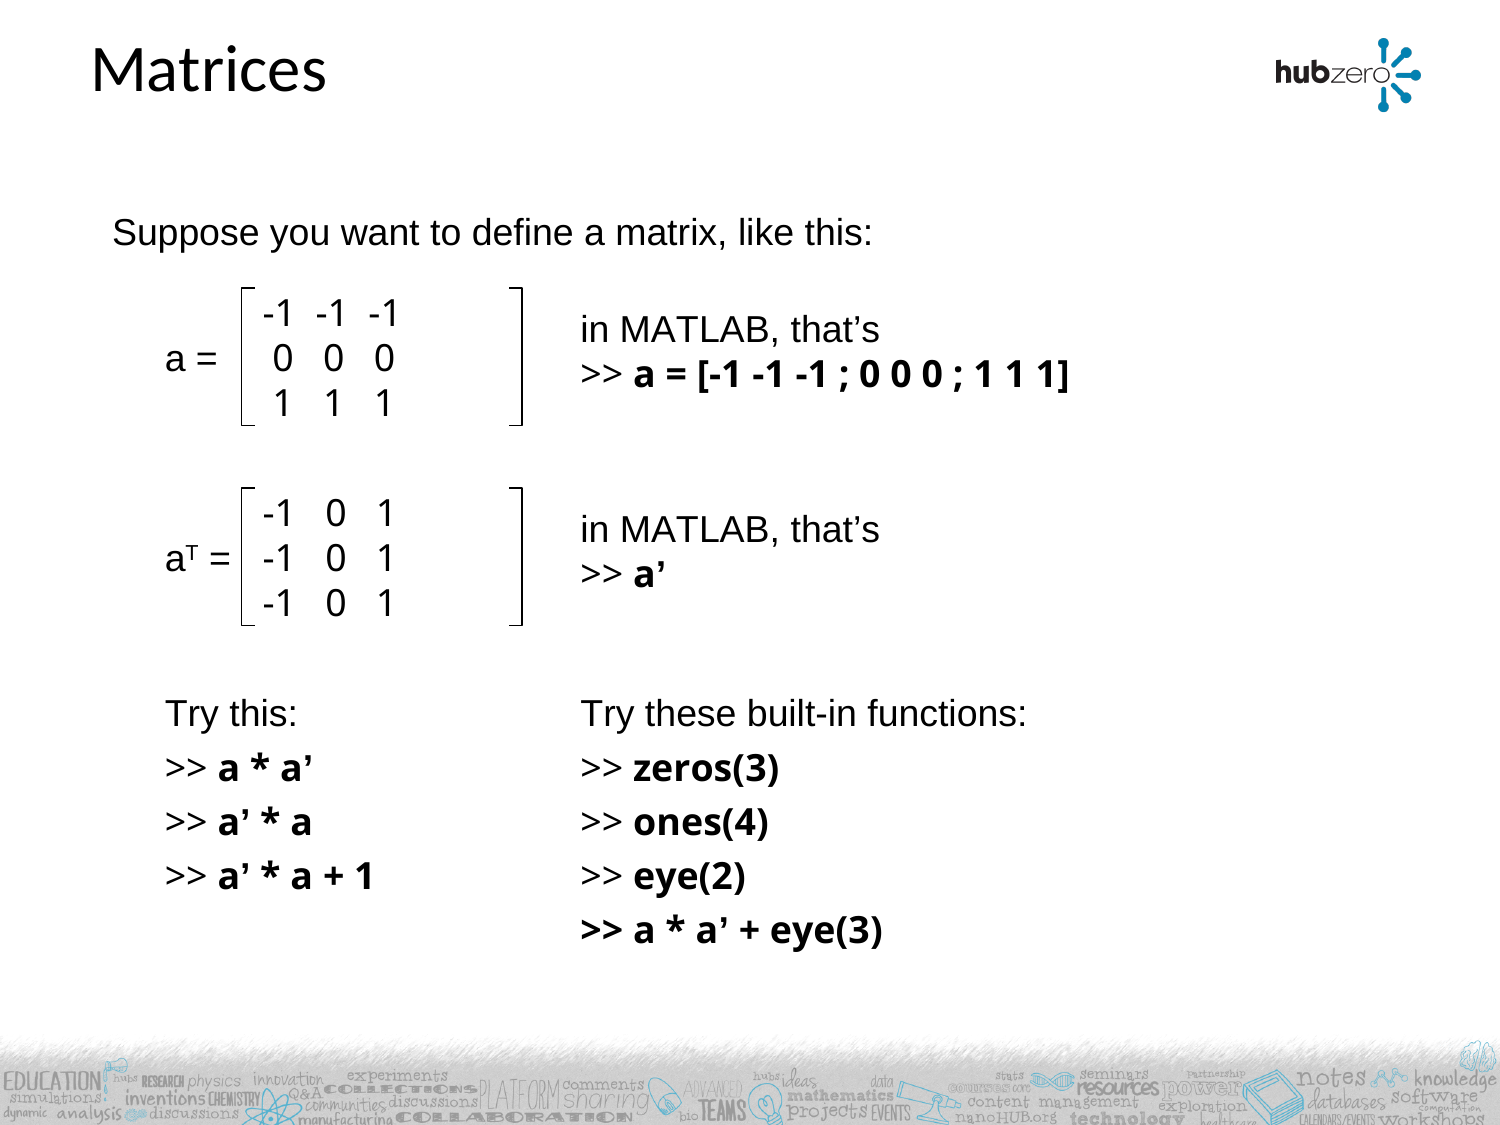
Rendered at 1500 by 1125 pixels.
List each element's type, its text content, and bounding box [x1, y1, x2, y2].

text_box -1 0 1 -1 0 1 -1 0 1 [247, 481, 413, 632]
text_box in MATLAB, that’s >> a = [-1 -1 -1 ; 0 0 0 ; 1 1 1] [565, 297, 1096, 403]
text_box Try this: >> a * a’ >> a’ * a >> a’ * a + 1 [149, 681, 391, 905]
picture [1272, 35, 1424, 115]
text_box in MATLAB, that’s >> a’ [565, 497, 896, 603]
picture [0, 1034, 1500, 1125]
text_box aT = [149, 526, 241, 587]
text_box Suppose you want to define a matrix, like this: [97, 199, 889, 261]
text_box aT = [242, 526, 247, 587]
text_box Matrices [75, 12, 1249, 118]
text_box Try these built-in functions: >> zeros(3) >> ones(4) >> eye(2) >> a * a’ + eye(3) [565, 681, 1043, 960]
text_box a = [150, 326, 233, 387]
text_box -1 -1 -1 0 0 0 1 1 1 [247, 281, 418, 432]
